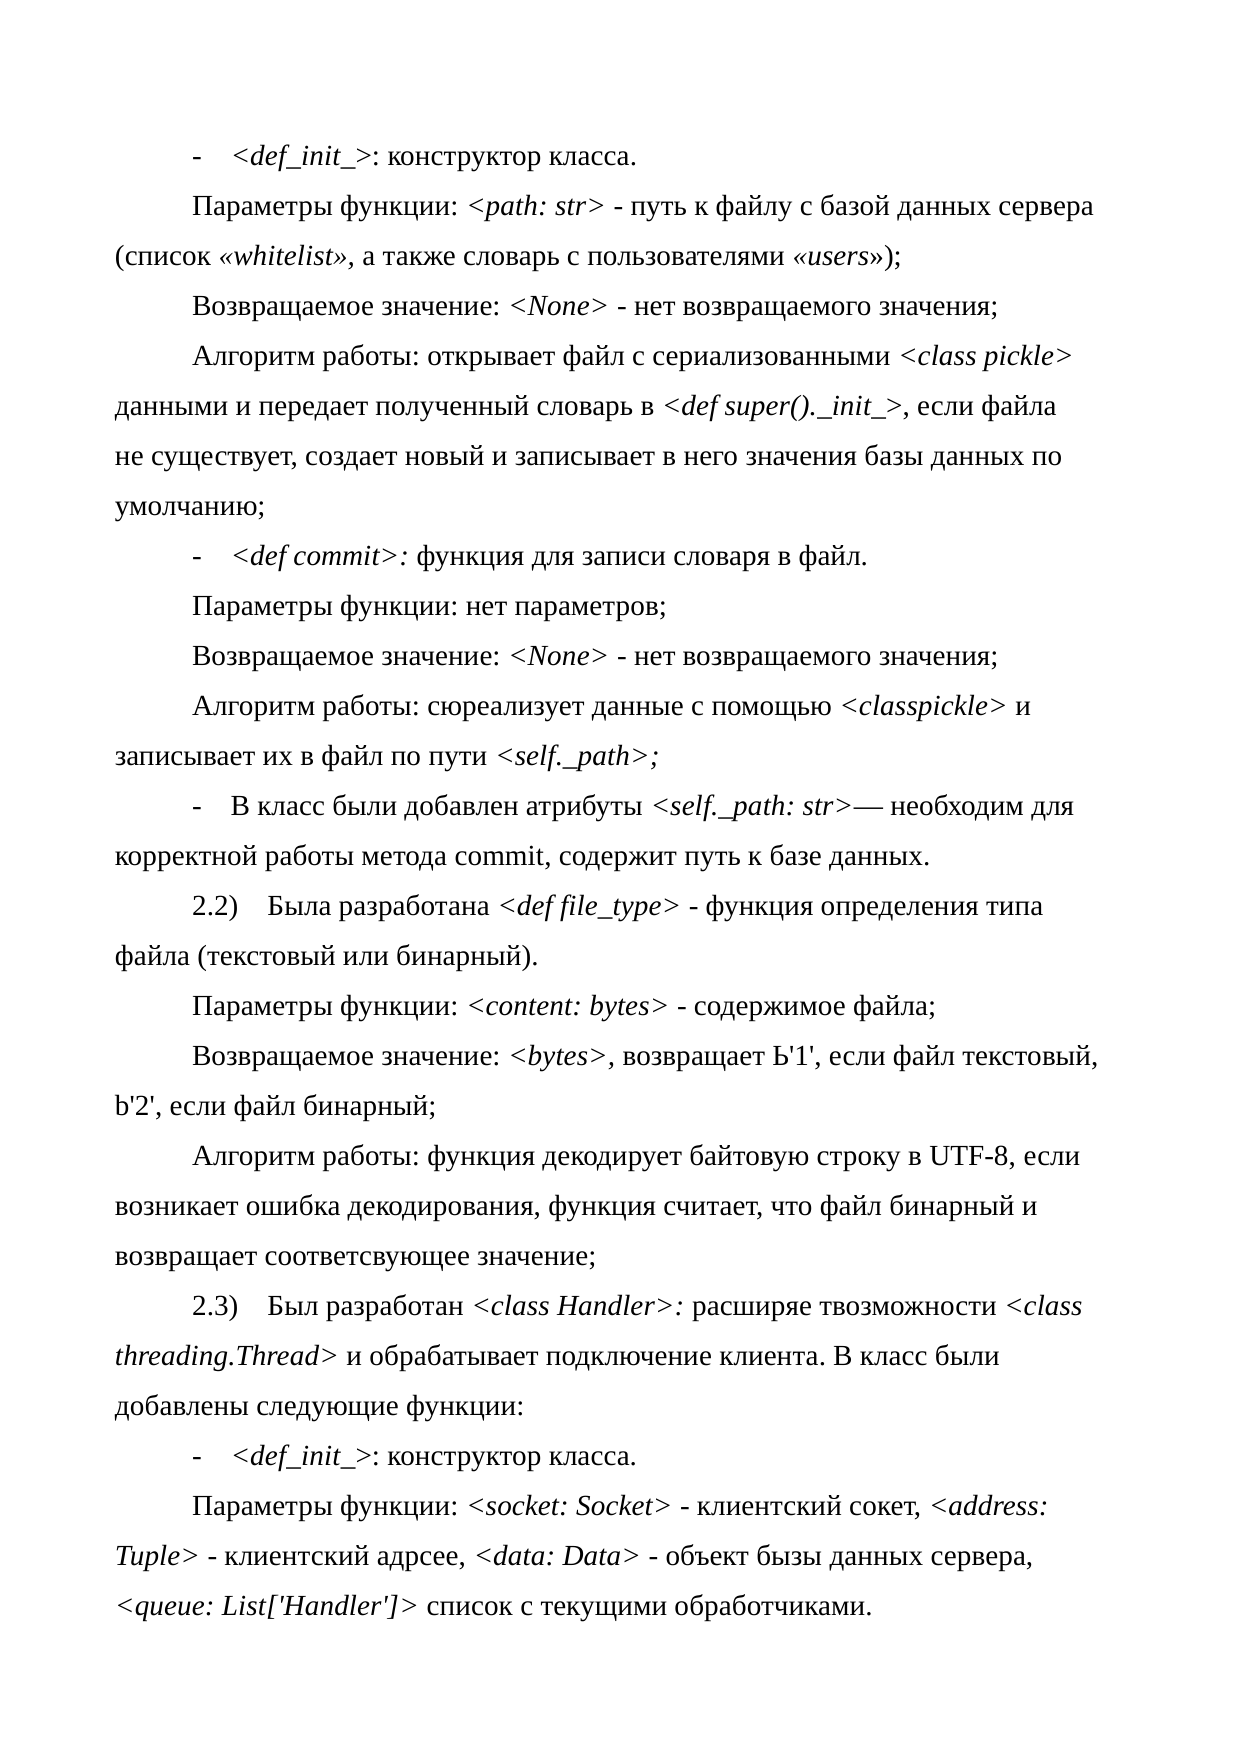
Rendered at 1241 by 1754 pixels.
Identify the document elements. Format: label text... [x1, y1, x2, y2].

text_box - <def_init_>: конструктор класса. Параметры функции: <path: str> - путь к файлу с базой данных сервера (список «whitelist», а также словарь с пользователями «users»); Возвращаемое значение: <None> - нет возвращаемого значения; Алгоритм работы: открывает файл с сериализованными <class pickle> данными и передает полученный словарь в <def super()._init_>, если файла не существует, создает новый и записывает в него значения базы данных по умолчанию; - <def commit>: функция для записи словаря в файл. Параметры функции: нет параметров; Возвращаемое значение: <None> - нет возвращаемого значения; Алгоритм работы: сюреализует данные с помощью <classpickle> и записывает их в файл по пути <self._path>; - В класс были добавлен атрибуты <self._path: str>— необходим для корректной работы метода commit, содержит путь к базе данных. 2.2) Была разработана <def file_type> - функция определения типа файла (текстовый или бинарный). Параметры функции: <content: bytes> - содержимое файла; Возвращаемое значение: <bytes>, возвращает Ь'1', если файл текстовый, b'2', если файл бинарный; Алгоритм работы: функция декодирует байтовую строку в UTF-8, если возникает ошибка декодирования, функция считает, что файл бинарный и возвращает соответсвующее значение; 2.3) Был разработан <class Handler>: расширяе твозможности <class threading.Thread> и обрабатывает подключение клиента. В класс были добавлены следующие функции: - <def_init_>: конструктор класса. Параметры функции: <socket: Socket> - клиентский сокет, <address: Tuple> - клиентский адрсее, <data: Data> - объект бызы данных сервера, <queue: List['Handler']> список с текущими обработчиками. [115, 121, 1104, 1613]
